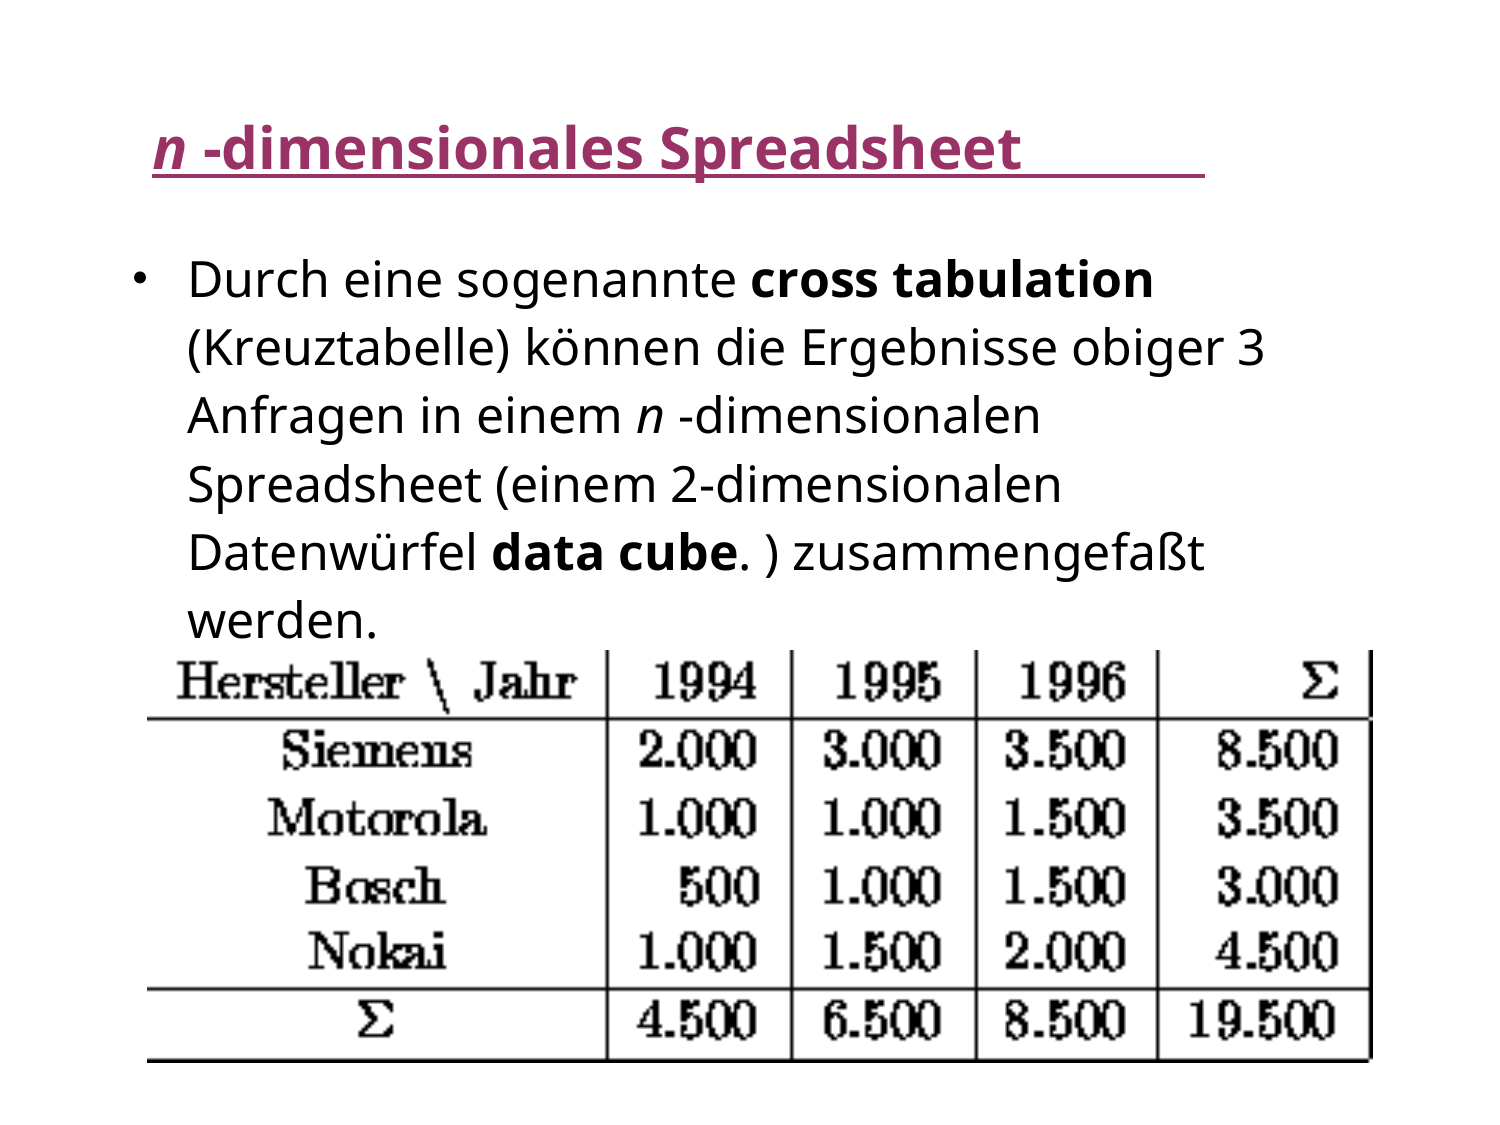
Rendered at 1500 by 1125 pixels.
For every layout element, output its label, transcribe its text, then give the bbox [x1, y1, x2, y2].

picture [147, 650, 1373, 1063]
list Durch eine sogenannte cross tabulation (Kreuztabelle) können die Ergebnisse obiger 3 Anfragen in einem n -dimensionalen Spreadsheet (einem 2-dimensionalen Datenwürfel data cube. ) zusammengefaßt werden. [116, 236, 1329, 617]
title n -dimensionales Spreadsheet [137, 56, 1413, 238]
